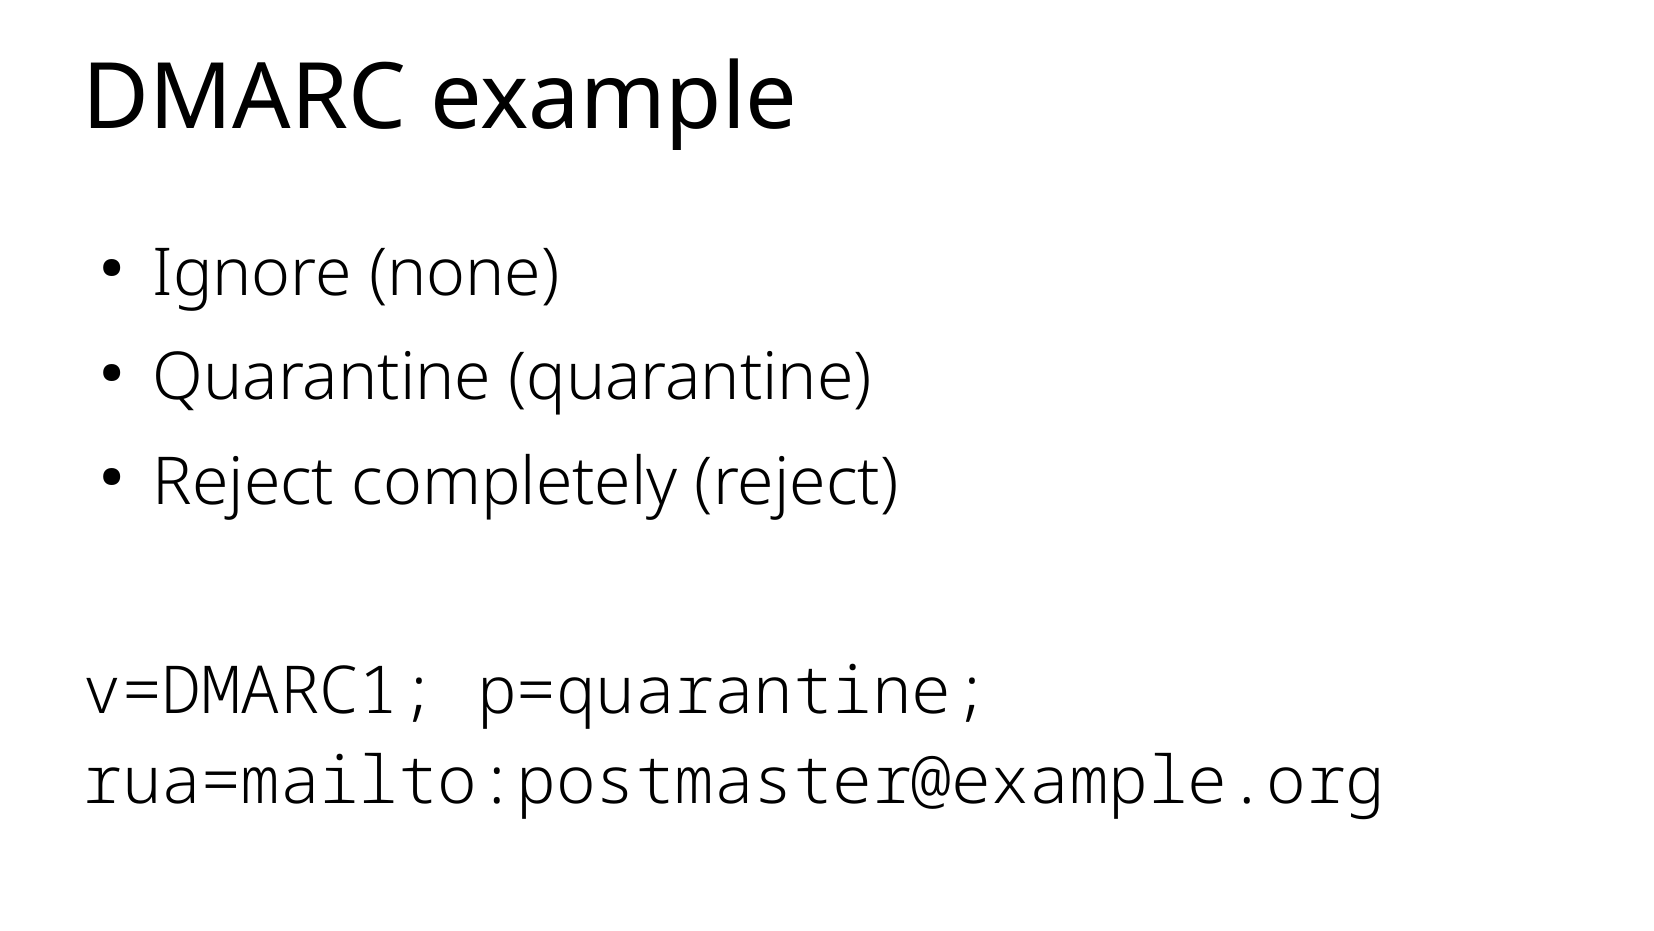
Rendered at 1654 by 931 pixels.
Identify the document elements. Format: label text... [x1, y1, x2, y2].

title DMARC example [82, 37, 1571, 150]
list Ignore (none) Quarantine (quarantine) Reject completely (reject) v=DMARC1; p=quarantine; rua=mailto:postmaster@example.org [82, 224, 1571, 825]
